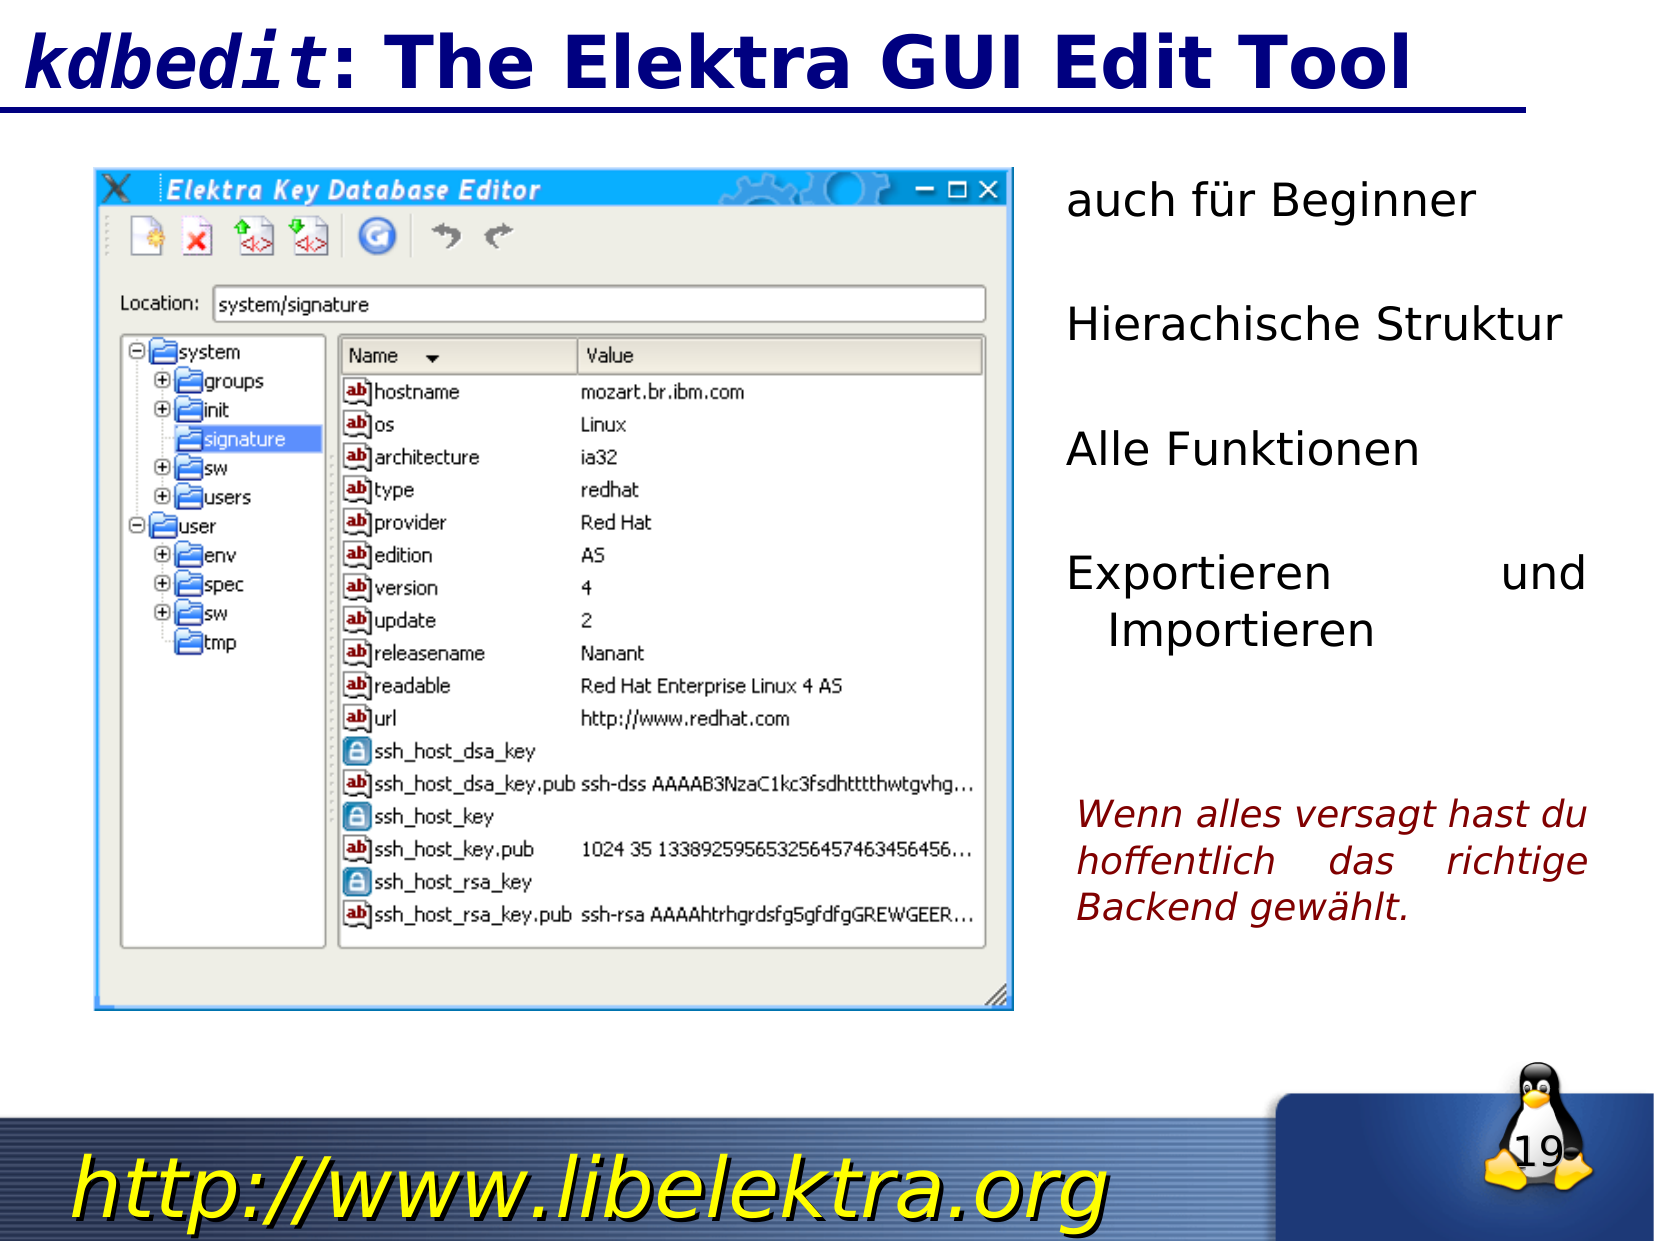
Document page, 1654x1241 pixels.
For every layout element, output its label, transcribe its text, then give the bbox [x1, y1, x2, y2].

text_box kdbedit: The Elektra GUI Edit Tool [22, 14, 1611, 111]
text_box 50 [1312, 1122, 1566, 1178]
list auch für Beginner Hierachische Struktur Alle Funktionen Exportieren und Importieren [1050, 162, 1603, 718]
text_box Wenn alles versagt hast du hoffentlich das richtige Backend gewählt. [1076, 789, 1589, 999]
picture [0, 1061, 1654, 1241]
picture [93, 167, 1012, 1011]
